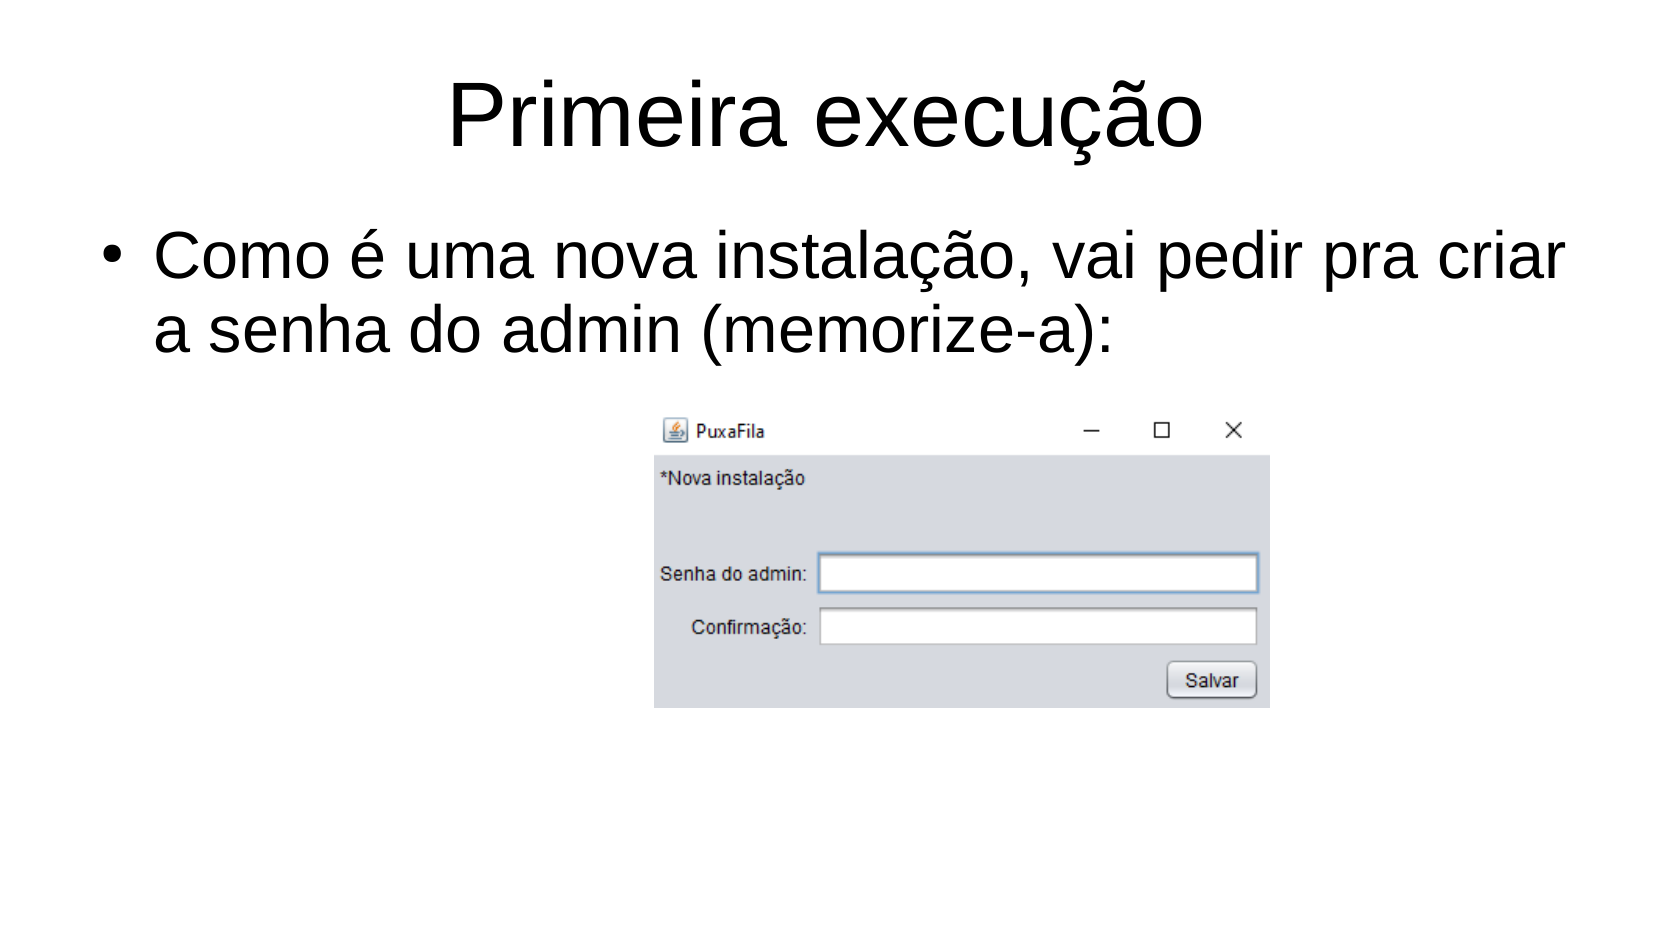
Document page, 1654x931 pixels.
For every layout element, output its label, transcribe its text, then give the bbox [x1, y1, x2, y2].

title Primeira execução [82, 37, 1571, 193]
list Como é uma nova instalação, vai pedir pra criar a senha do admin (memorize-a): [82, 217, 1571, 758]
picture [654, 413, 1270, 708]
